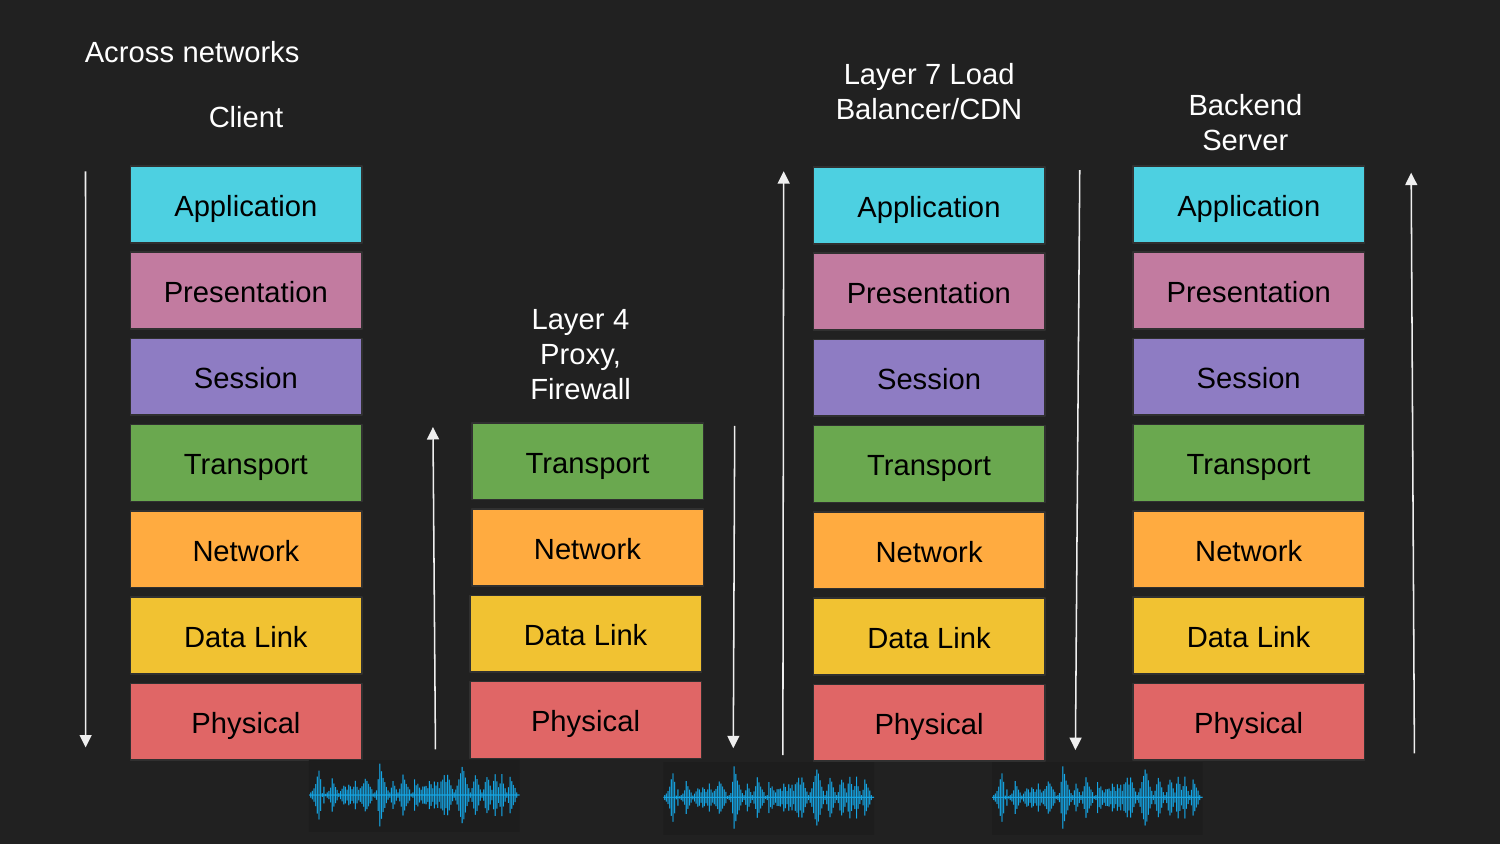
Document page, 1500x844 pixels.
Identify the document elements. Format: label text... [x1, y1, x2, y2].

text_box Network [1133, 510, 1365, 588]
text_box Physical [813, 684, 1045, 762]
text_box Layer 4 Proxy, Firewall [494, 285, 667, 421]
text_box Presentation [813, 253, 1045, 331]
text_box Presentation [1133, 252, 1365, 329]
text_box Physical [1133, 683, 1365, 761]
text_box Transport [813, 425, 1045, 503]
picture [992, 762, 1203, 835]
text_box Data Link [813, 598, 1045, 675]
text_box Presentation [130, 252, 362, 329]
text_box Data Link [469, 595, 702, 673]
text_box Client [160, 83, 332, 149]
text_box Transport [130, 424, 362, 502]
text_box Session [813, 339, 1045, 417]
text_box Network [813, 511, 1045, 589]
text_box Session [130, 338, 362, 416]
text_box Layer 7 Load Balancer/CDN [811, 40, 1048, 141]
text_box Backend Server [1159, 71, 1332, 172]
text_box Transport [1133, 424, 1365, 502]
text_box Data Link [1133, 597, 1365, 674]
text_box Physical [469, 681, 702, 759]
text_box Application [1133, 166, 1365, 243]
text_box Application [813, 167, 1045, 244]
text_box Network [130, 510, 362, 588]
text_box Data Link [130, 597, 362, 674]
picture [663, 762, 875, 835]
text_box Across networks [69, 17, 687, 83]
text_box Application [130, 166, 362, 243]
text_box Transport [471, 422, 704, 500]
text_box Network [471, 509, 704, 586]
text_box Physical [130, 683, 362, 761]
picture [308, 760, 520, 832]
text_box Session [1133, 338, 1365, 416]
